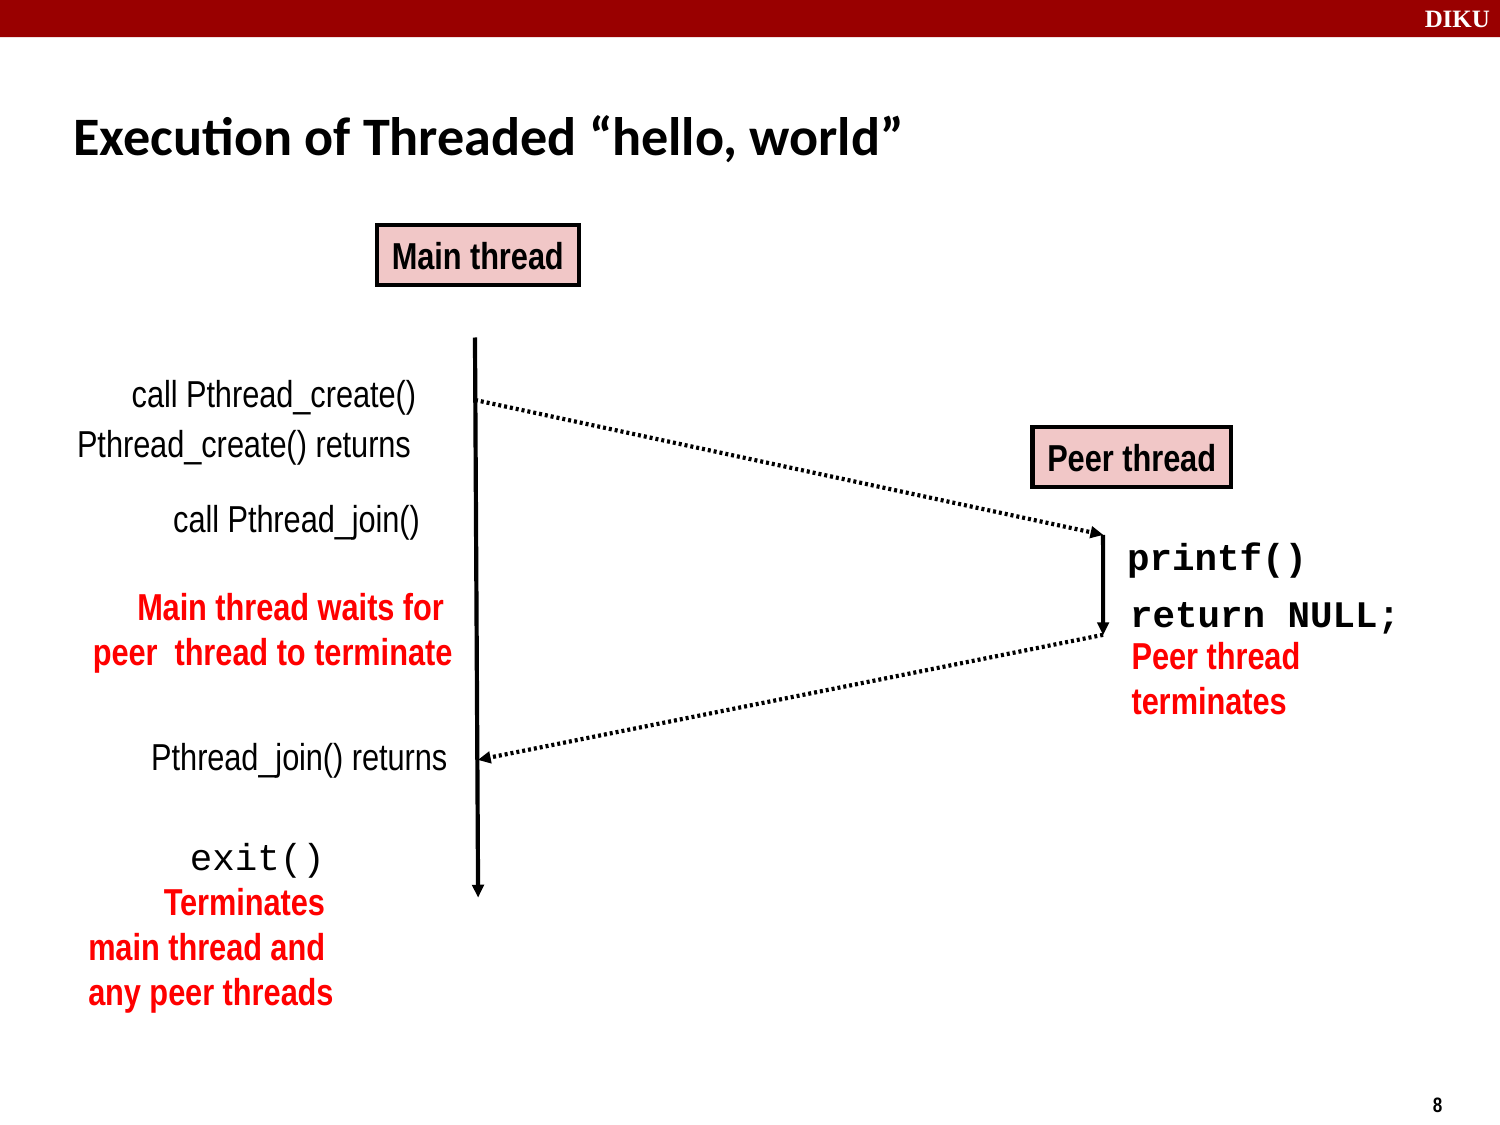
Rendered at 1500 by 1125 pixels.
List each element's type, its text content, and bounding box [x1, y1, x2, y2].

text_box Pthread_join() returns [49, 725, 463, 785]
text_box Peer thread terminates [1116, 624, 1316, 730]
text_box Execution of Threaded “hello, world” [58, 71, 1304, 197]
text_box Pthread_create() returns [62, 412, 424, 473]
text_box exit() Terminates main thread and any peer threads [73, 825, 349, 1020]
text_box call Pthread_create() [116, 362, 430, 423]
text_box call Pthread_join() [158, 487, 435, 548]
text_box Peer thread [1032, 427, 1231, 487]
text_box Main thread waits for peer thread to terminate [78, 575, 467, 680]
text_box return NULL; [1115, 582, 1415, 643]
text_box printf() [1112, 525, 1322, 585]
text_box Main thread [377, 224, 579, 285]
